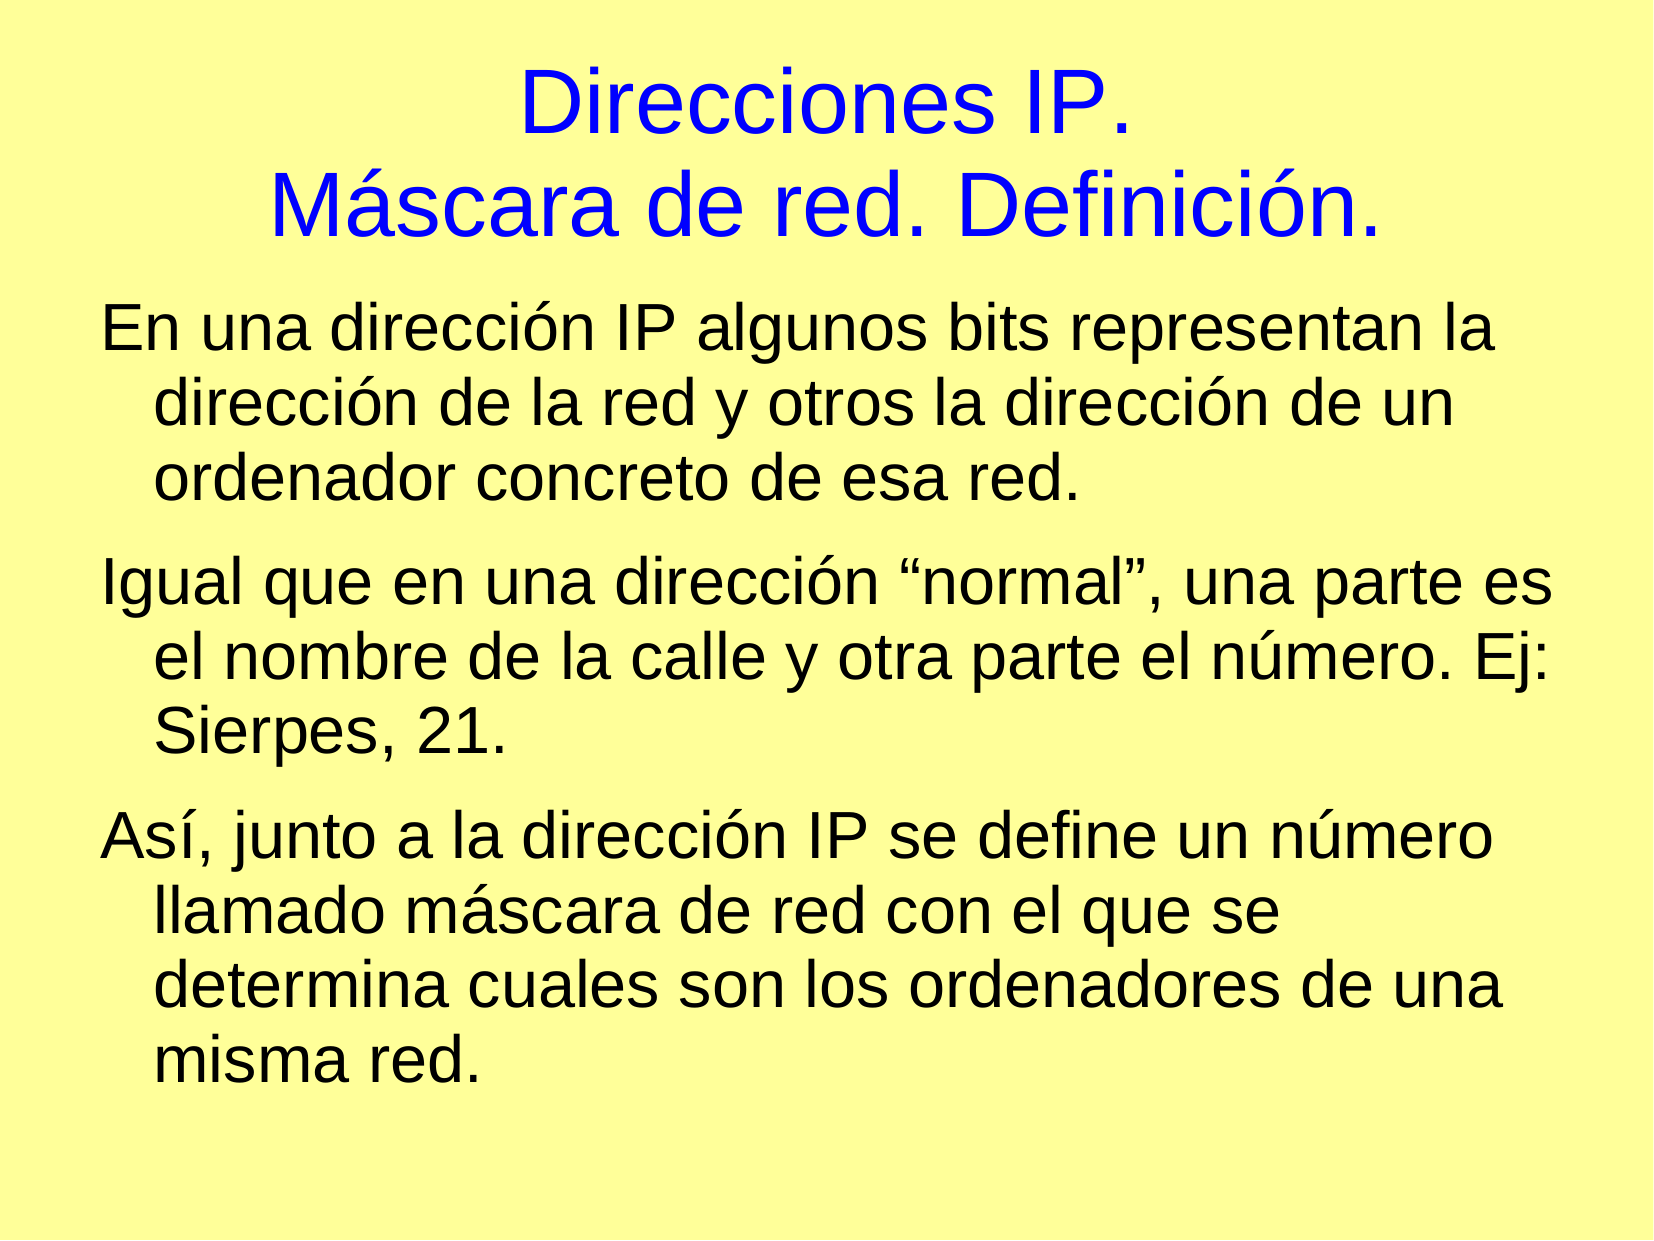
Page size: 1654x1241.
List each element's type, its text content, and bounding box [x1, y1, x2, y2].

list En una dirección IP algunos bits representan la dirección de la red y otros la dirección de un ordenador concreto de esa red. Igual que en una dirección “normal”, una parte es el nombre de la calle y otra parte el número. Ej: Sierpes, 21. Así, junto a la dirección IP se define un número llamado máscara de red con el que se determina cuales son los ordenadores de una misma red. [82, 290, 1571, 1109]
title Direcciones IP. Máscara de red. Definición. [82, 49, 1571, 257]
